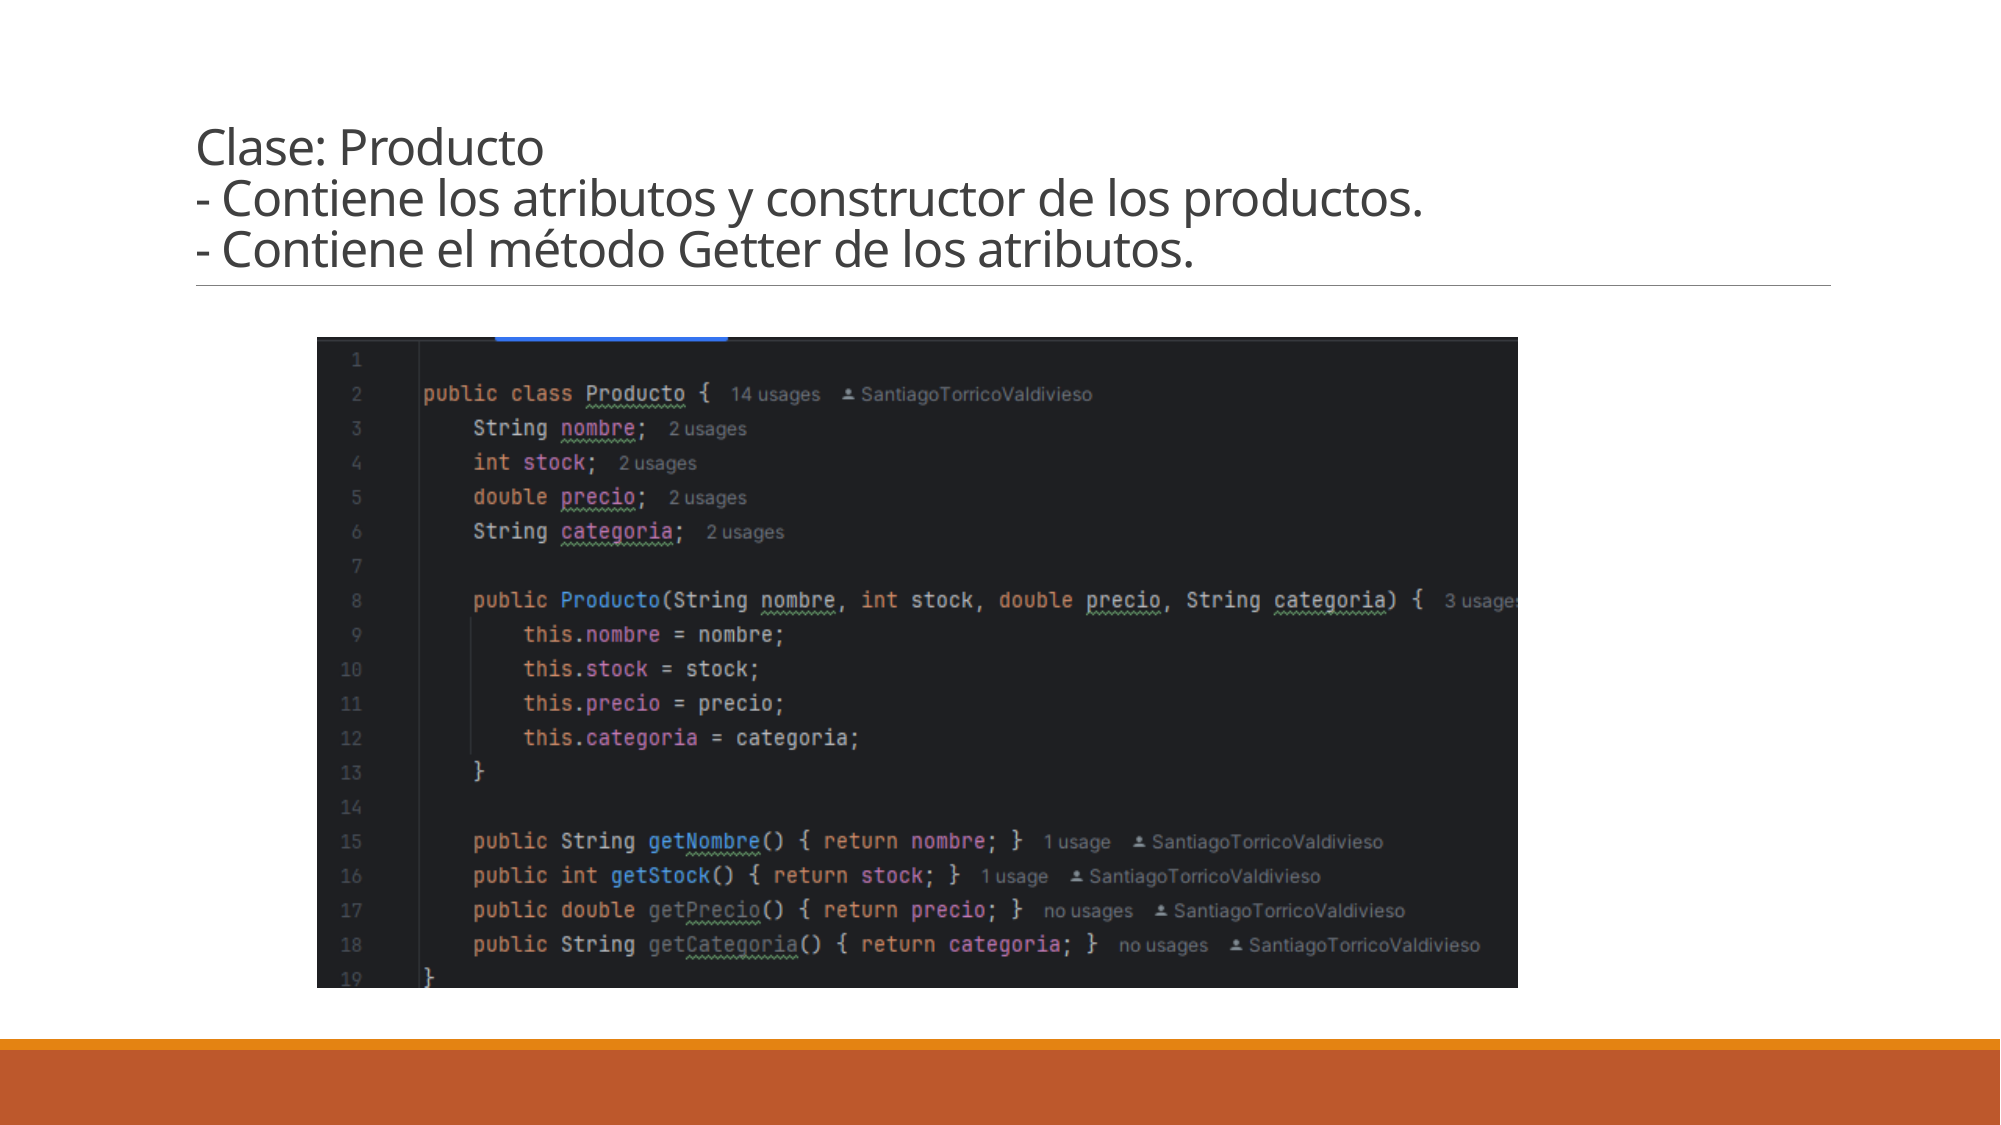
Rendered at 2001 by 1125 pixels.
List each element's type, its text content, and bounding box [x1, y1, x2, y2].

title Clase: Producto - Contiene los atributos y constructor de los productos. - Contiene el método Getter de los atributos. [180, 47, 1831, 286]
picture [317, 337, 1518, 988]
